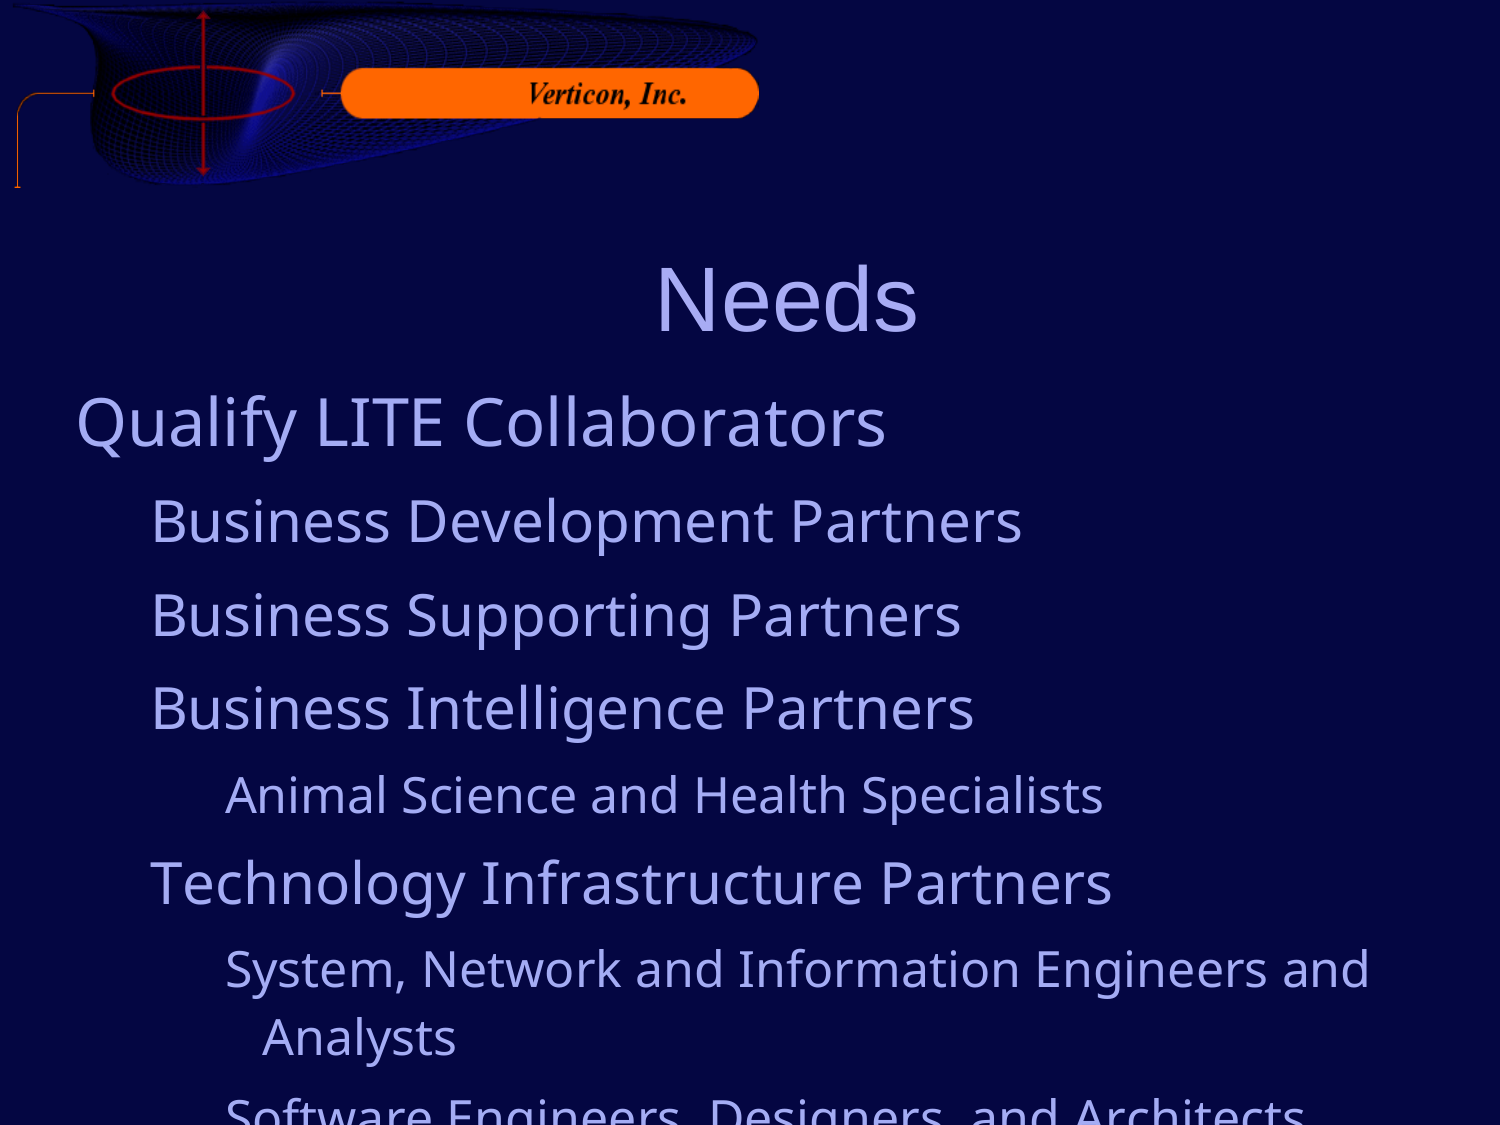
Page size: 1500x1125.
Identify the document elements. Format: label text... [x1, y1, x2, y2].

picture [8, 0, 759, 188]
list Qualify LITE Collaborators Business Development Partners Business Supporting Partners Business Intelligence Partners Animal Science and Health Specialists Technology Infrastructure Partners System, Network and Information Engineers and Analysts Software Engineers, Designers, and Architects [75, 375, 1463, 1125]
title Needs [112, 224, 1463, 375]
